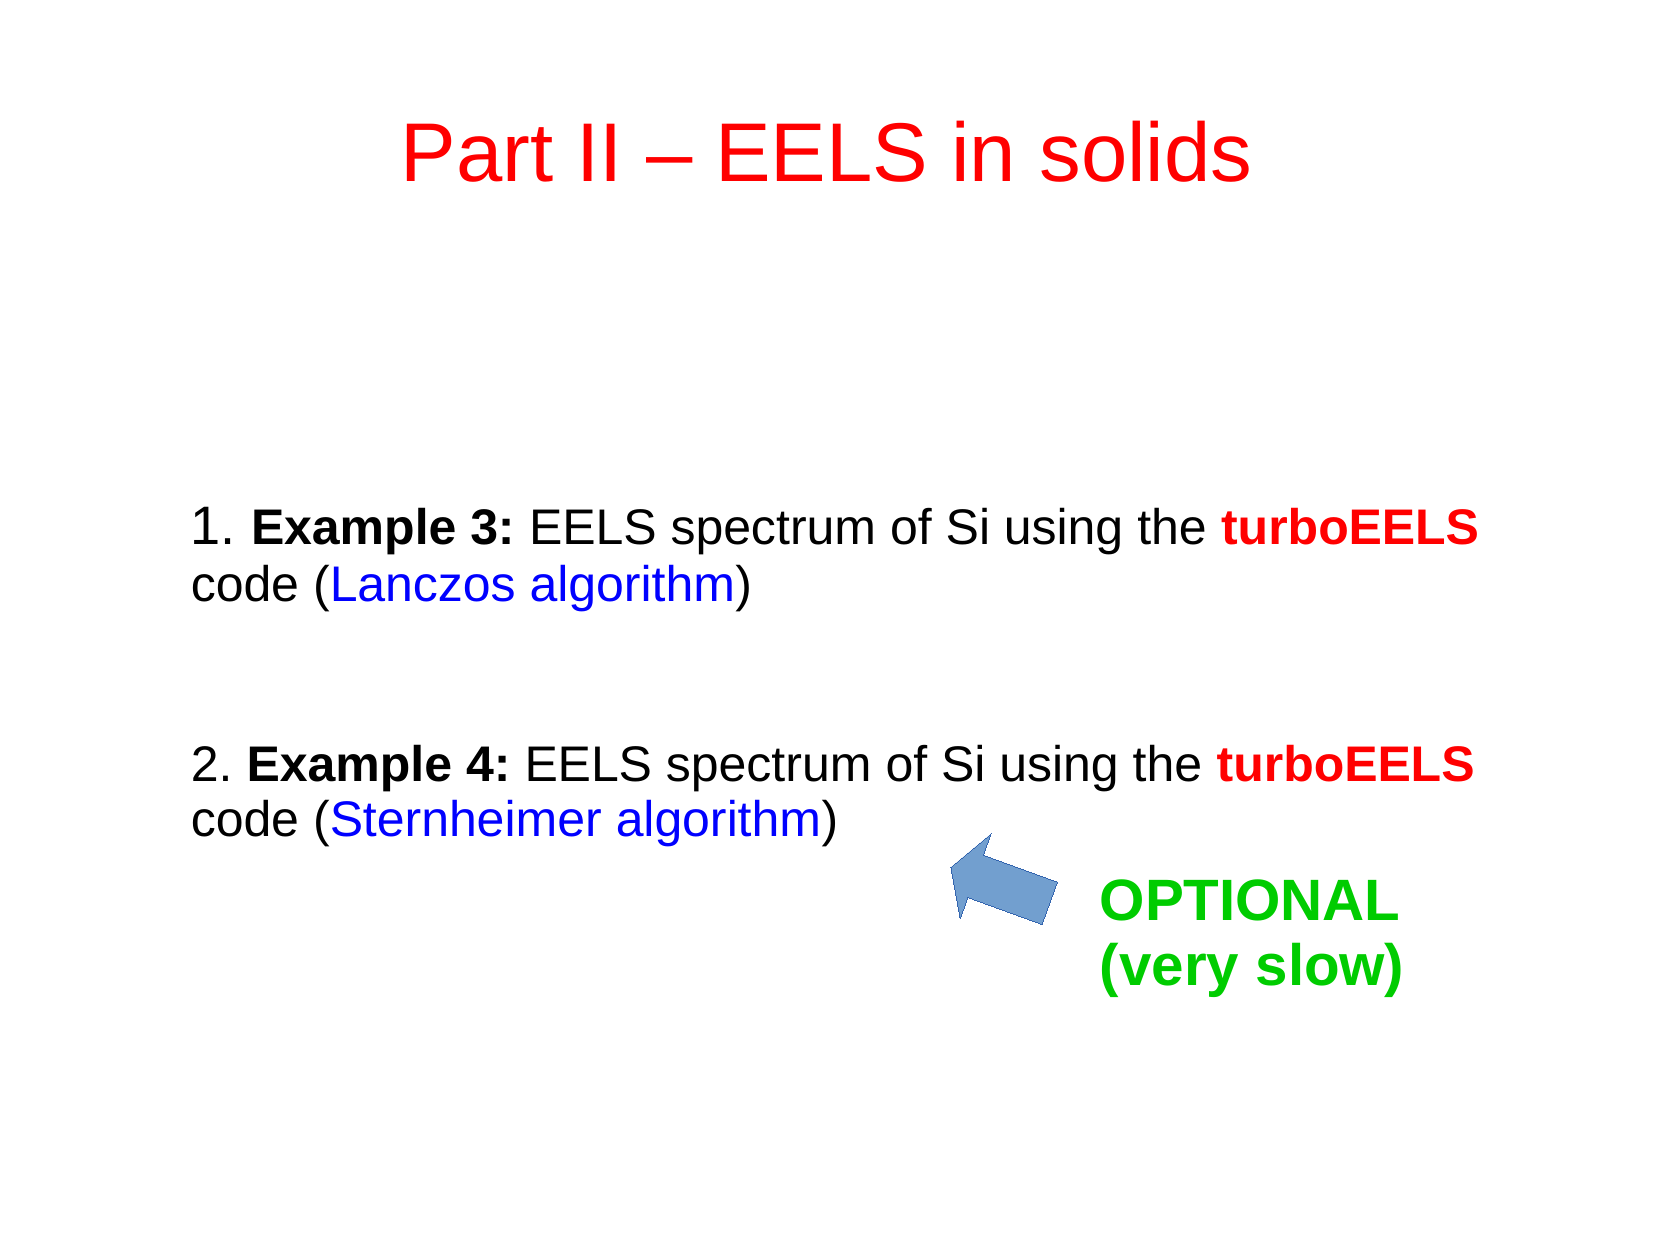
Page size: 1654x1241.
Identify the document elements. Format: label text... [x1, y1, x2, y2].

text_box OPTIONAL (very slow) [1084, 860, 1420, 1006]
text_box [950, 833, 1058, 925]
title Part II – EELS in solids [82, 49, 1571, 257]
list 1. Example 3: EELS spectrum of Si using the turboEELS code (Lanczos algorithm) 2. Example 4: EELS spectrum of Si using the turboEELS code (Sternheimer algorithm) [120, 495, 1561, 1126]
